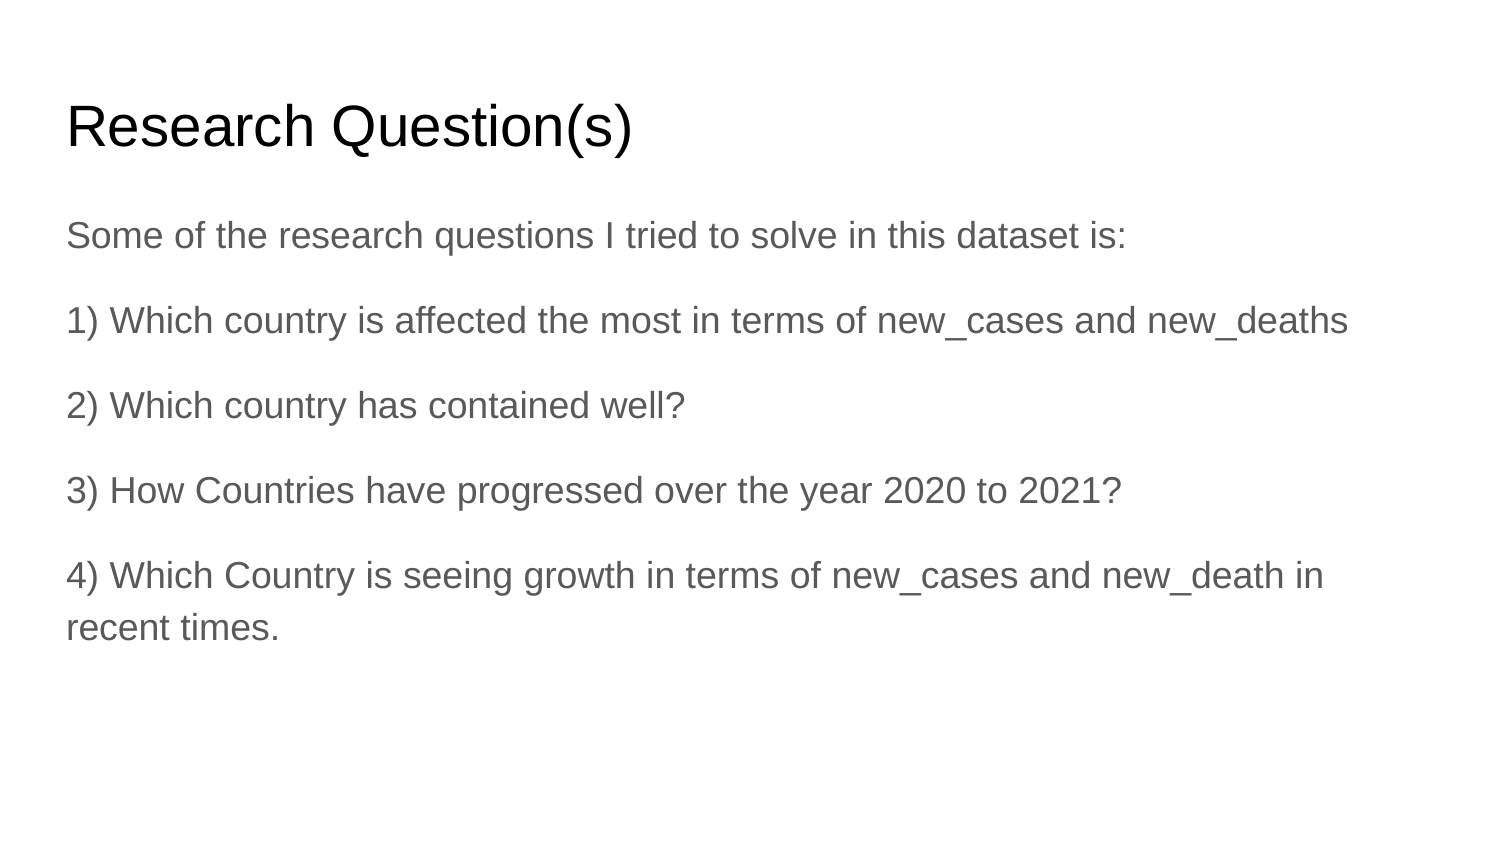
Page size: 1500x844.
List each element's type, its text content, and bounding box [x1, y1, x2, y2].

title Research Question(s) [51, 72, 1449, 167]
list Some of the research questions I tried to solve in this dataset is: 1) Which country is affected the most in terms of new_cases and new_deaths 2) Which country has contained well? 3) How Countries have progressed over the year 2020 to 2021? 4) Which Country is seeing growth in terms of new_cases and new_death in recent times. [51, 189, 1449, 750]
